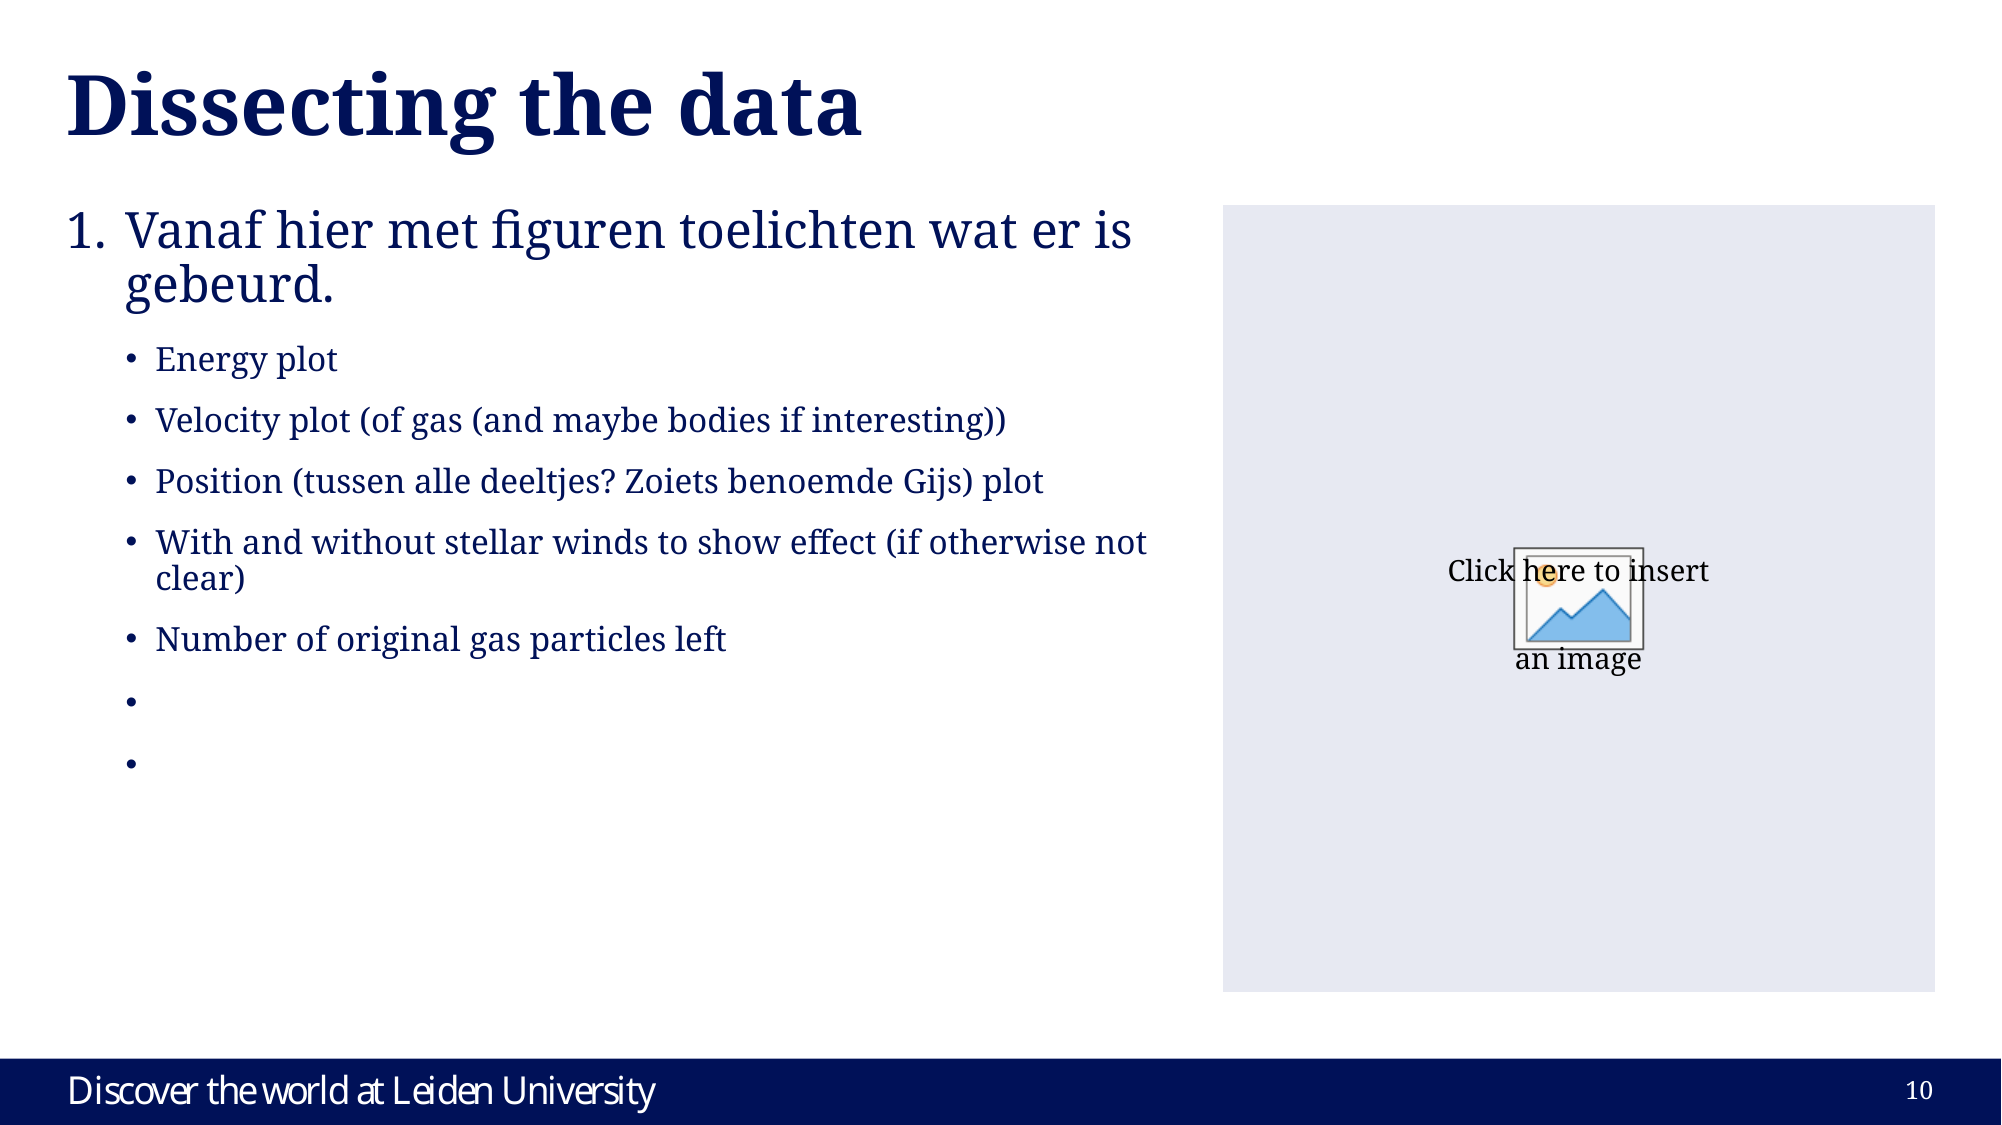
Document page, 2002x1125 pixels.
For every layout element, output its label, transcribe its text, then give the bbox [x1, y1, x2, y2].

picture [1222, 205, 1935, 993]
title Dissecting the data [66, 66, 1935, 138]
list Vanaf hier met figuren toelichten wat er is gebeurd. Energy plot Velocity plot (of gas (and maybe bodies if interesting)) Position (tussen alle deeltjes? Zoiets benoemde Gijs) plot With and without stellar winds to show effect (if otherwise not clear) Number of original gas particles left [66, 205, 1190, 993]
slide_number <number> [1498, 1061, 1949, 1122]
